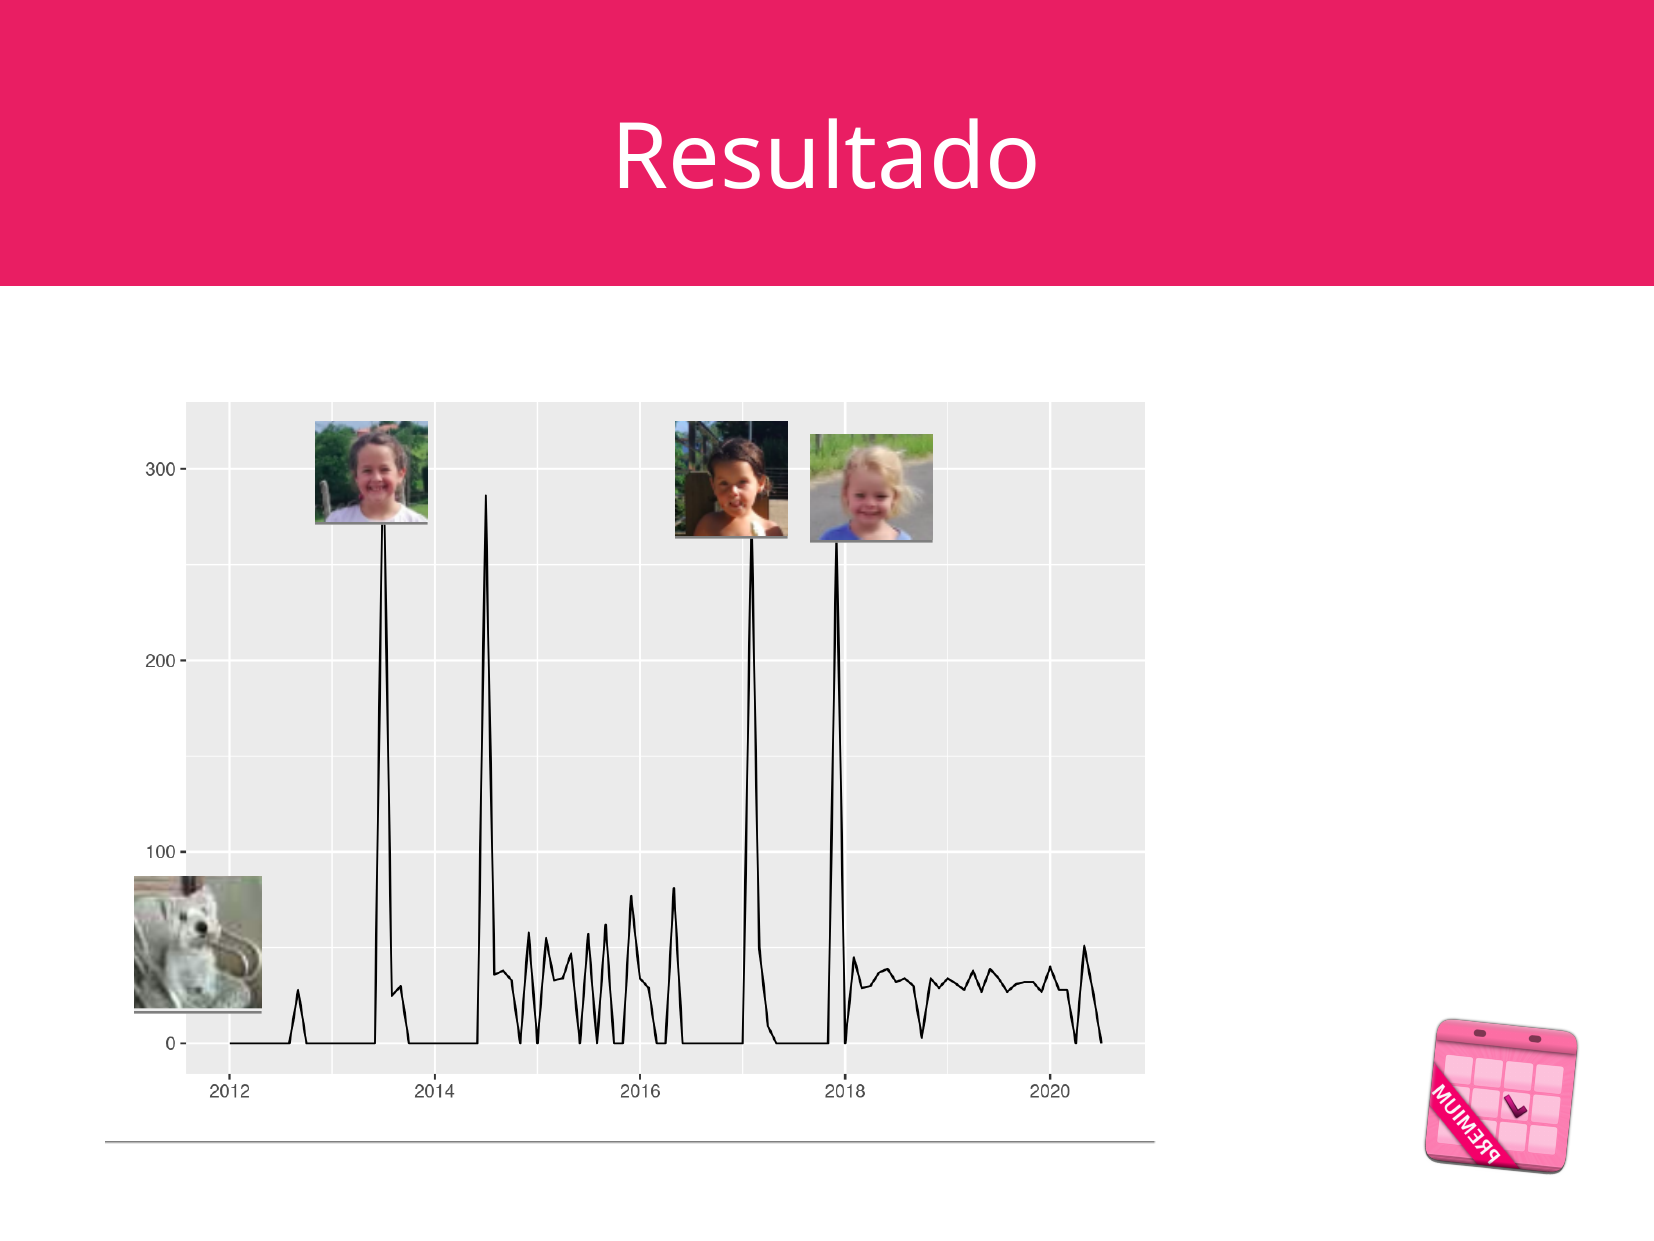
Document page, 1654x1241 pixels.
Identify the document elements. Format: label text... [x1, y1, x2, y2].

picture [105, 390, 1156, 1141]
title Resultado [82, 49, 1571, 257]
picture [1410, 1004, 1592, 1187]
